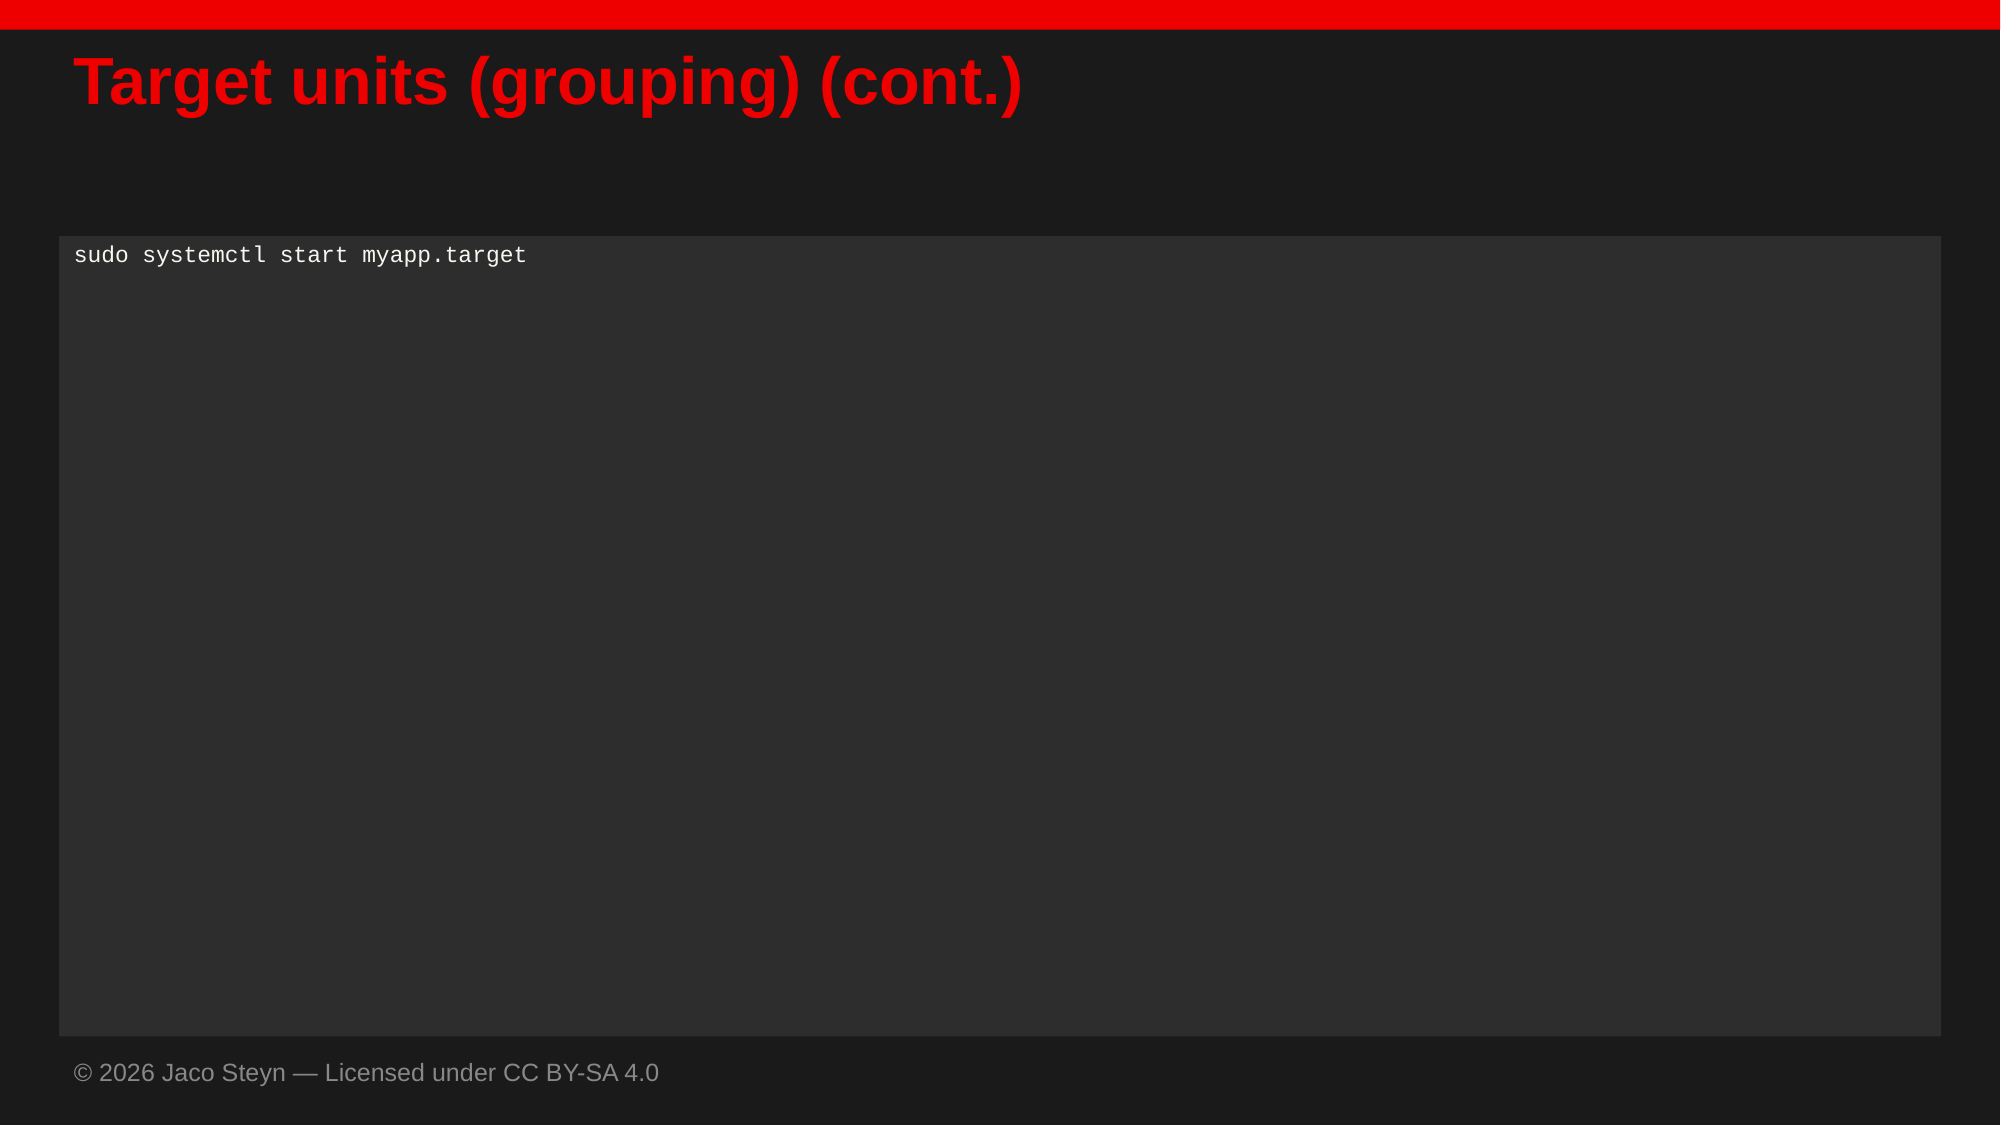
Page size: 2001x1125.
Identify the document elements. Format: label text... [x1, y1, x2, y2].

text_box [0, 0, 2001, 30]
text_box Target units (grouping) (cont.) [59, 36, 1942, 208]
text_box sudo systemctl start myapp.target [59, 236, 1942, 1037]
text_box © 2026 Jaco Steyn — Licensed under CC BY-SA 4.0 [59, 1051, 1942, 1093]
